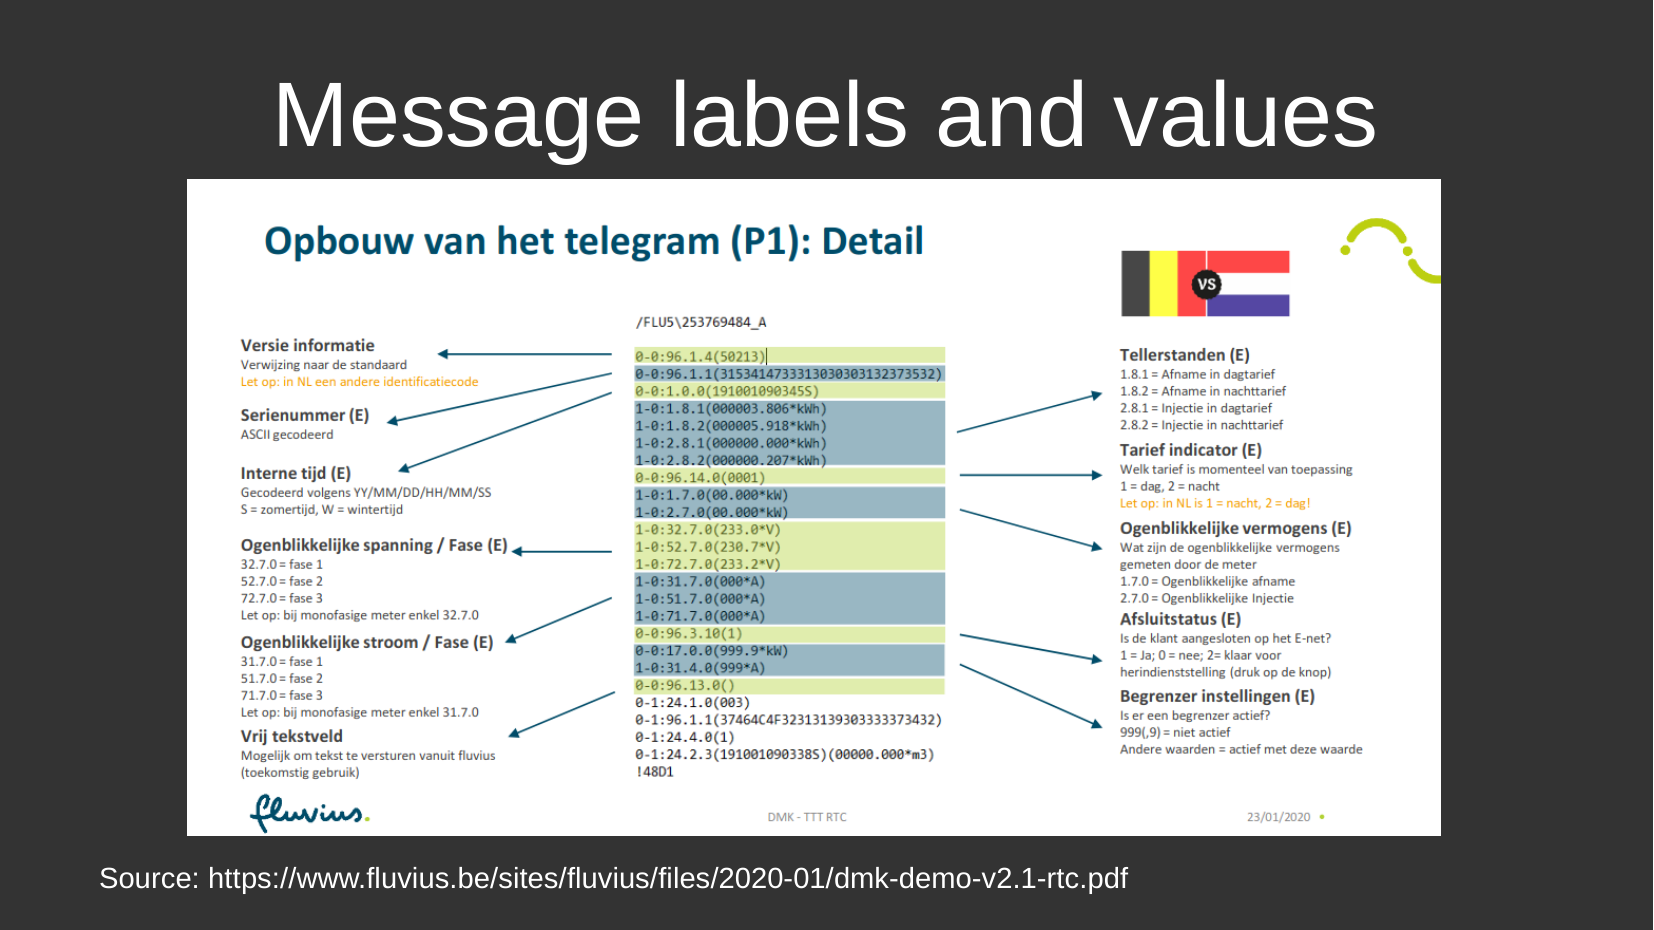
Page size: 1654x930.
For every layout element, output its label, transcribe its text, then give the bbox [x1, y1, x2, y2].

title Message labels and values [82, 37, 1571, 193]
text_box Source: https://www.fluvius.be/sites/fluvius/files/2020-01/dmk-demo-v2.1-rtc.pdf [84, 855, 1291, 912]
picture [187, 179, 1441, 836]
